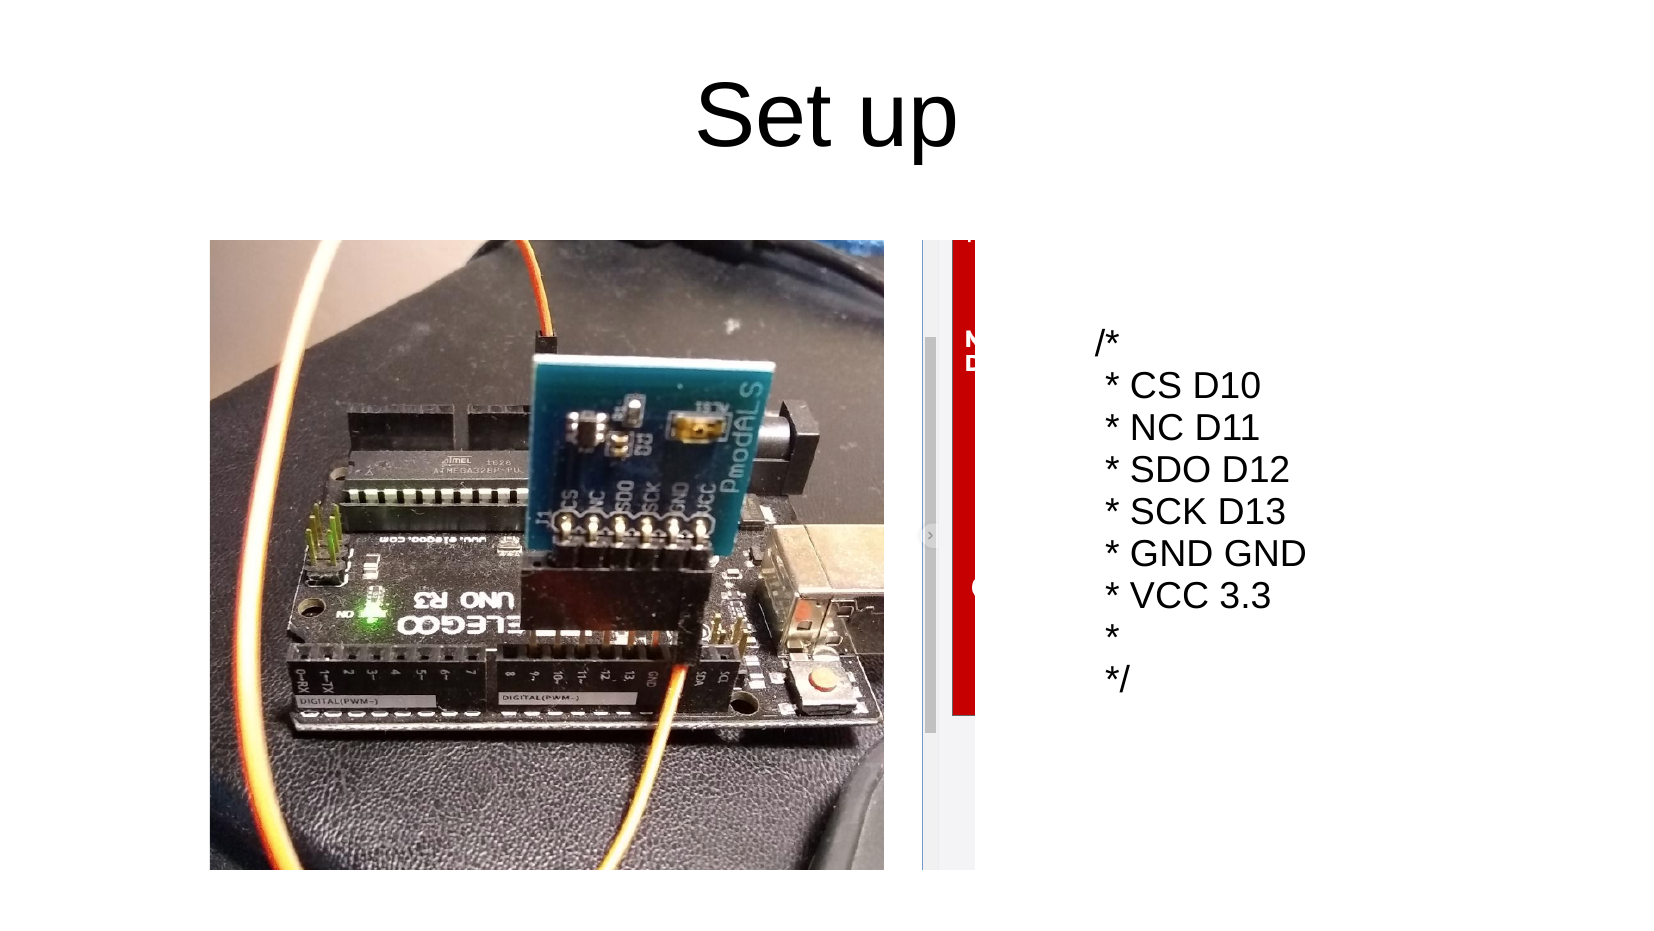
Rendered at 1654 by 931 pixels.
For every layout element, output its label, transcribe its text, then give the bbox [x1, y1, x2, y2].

picture [209, 240, 975, 870]
text_box /* * CS D10 * NC D11 * SDO D12 * SCK D13 * GND GND * VCC 3.3 * */ [1080, 315, 1323, 708]
title Set up [82, 37, 1571, 193]
